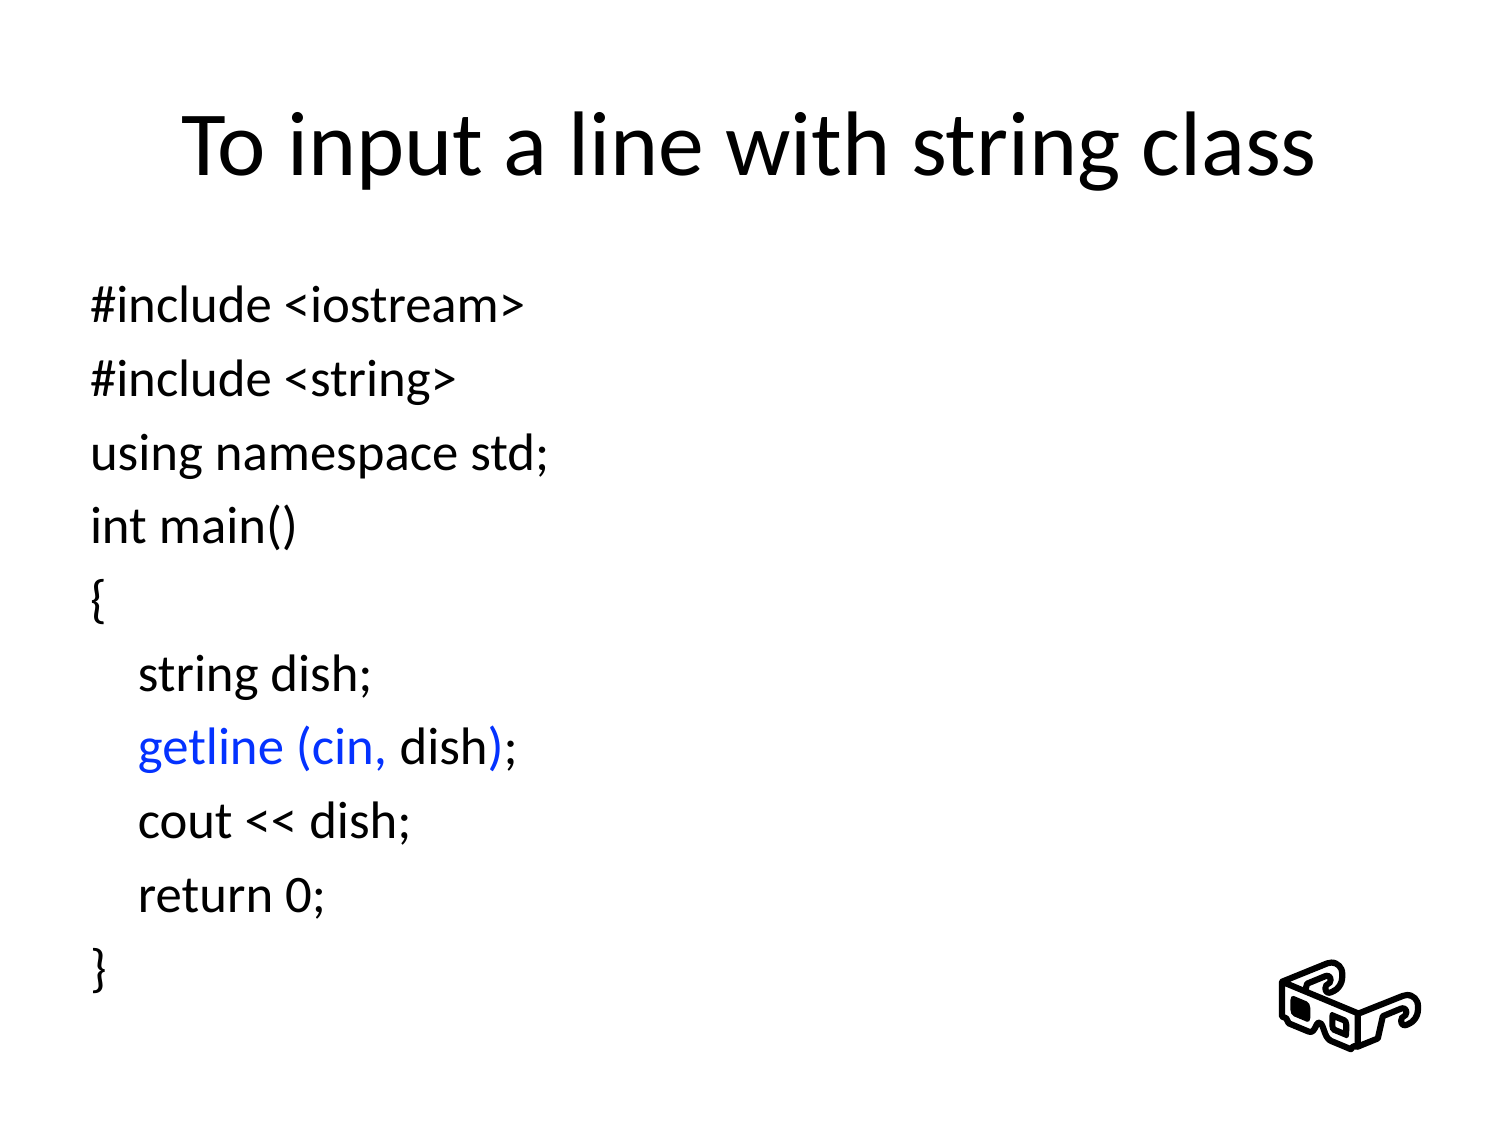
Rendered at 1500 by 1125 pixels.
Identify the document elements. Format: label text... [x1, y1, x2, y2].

picture [1275, 929, 1425, 1080]
title To input a line with string class [75, 45, 1425, 233]
list #include <iostream> #include <string> using namespace std; int main() { string dish; getline (cin, dish); cout << dish; return 0; } [75, 262, 1425, 1005]
